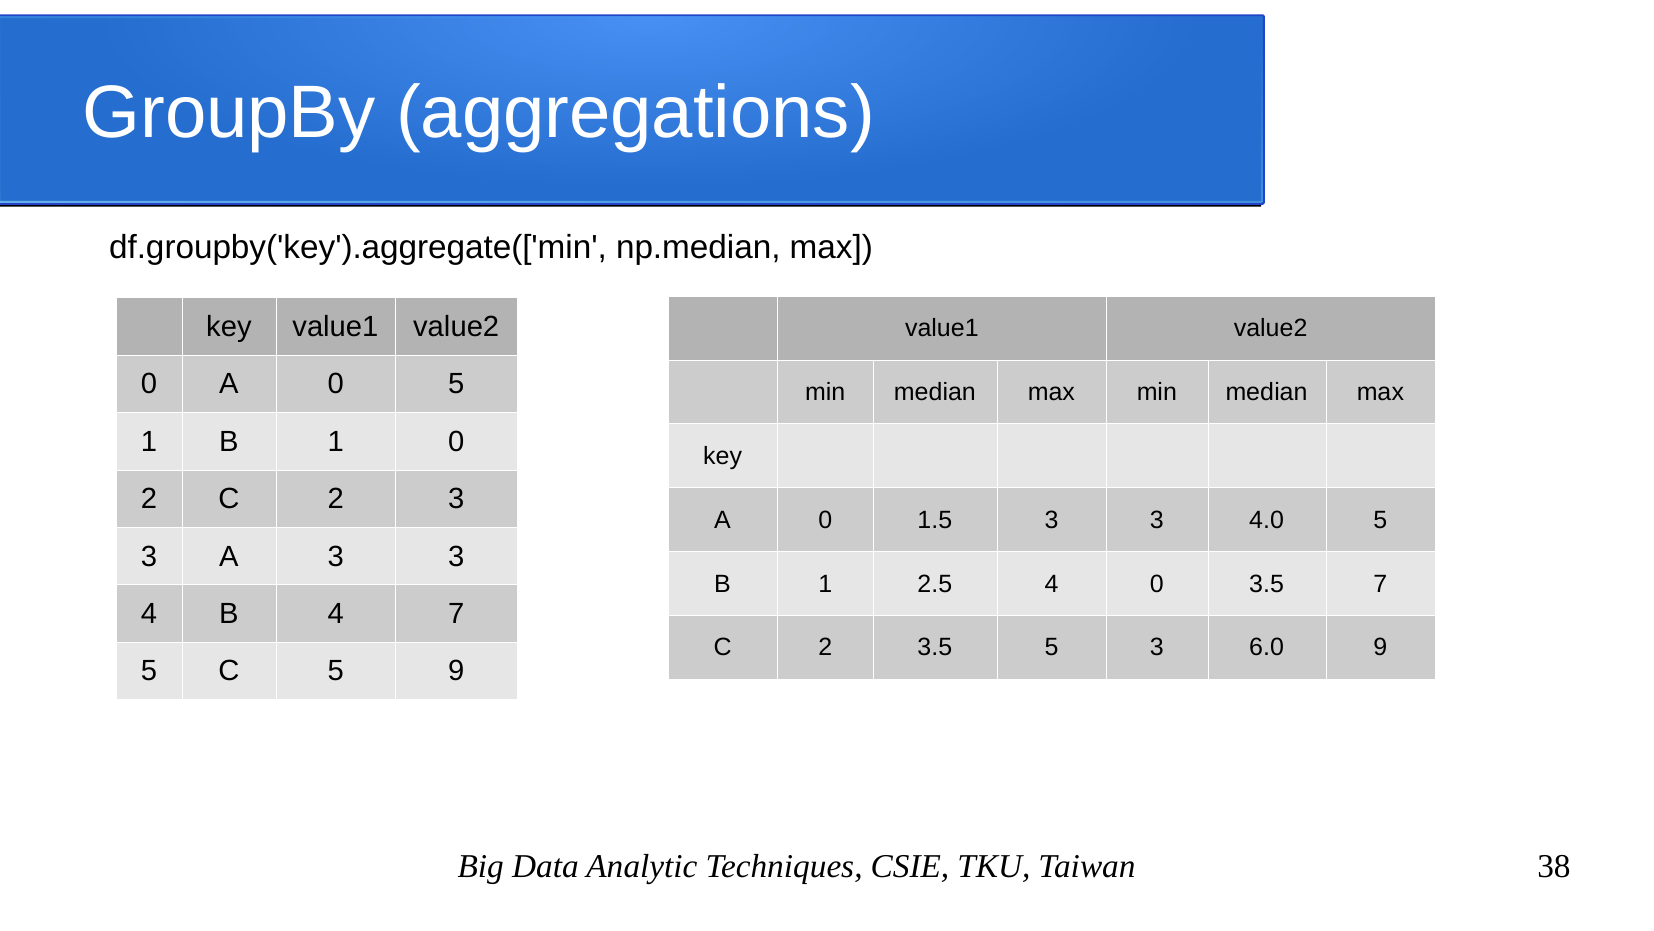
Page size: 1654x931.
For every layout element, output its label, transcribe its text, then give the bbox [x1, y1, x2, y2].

table_cell 3 [117, 528, 182, 584]
table_cell C [183, 471, 276, 527]
table_cell 5 [277, 643, 395, 699]
table_cell min [778, 361, 873, 423]
table_cell C [183, 643, 276, 699]
title GroupBy (aggregations) [82, 35, 1235, 189]
table_cell [1327, 424, 1435, 487]
table_cell C [669, 616, 777, 679]
table_cell 3 [396, 471, 517, 527]
table_header value2 [396, 303, 517, 355]
table_cell 3.5 [874, 616, 997, 679]
table_header value2 [1107, 297, 1435, 360]
table_cell 7 [396, 585, 517, 642]
table_cell 5 [396, 356, 517, 412]
table_cell [778, 424, 873, 487]
table_cell 3 [1107, 488, 1208, 551]
table_cell 2 [277, 471, 395, 527]
table_cell A [183, 528, 276, 584]
table_cell min [1107, 361, 1208, 423]
table_cell 3 [277, 528, 395, 584]
table_cell 2 [778, 616, 873, 679]
table_cell B [669, 552, 777, 615]
text_box df.groupby('key').aggregate(['min', np.median, max]) [94, 221, 1134, 303]
table_cell 9 [396, 643, 517, 699]
table_cell median [874, 361, 997, 423]
table_cell 5 [117, 643, 182, 699]
table_cell 3.5 [1209, 552, 1326, 615]
table_cell 6.0 [1209, 616, 1326, 679]
table_cell 1 [778, 552, 873, 615]
table_cell 2.5 [874, 552, 997, 615]
table_header [117, 303, 182, 355]
table_cell 9 [1327, 616, 1435, 679]
table_cell 1 [117, 413, 182, 470]
table_cell 0 [778, 488, 873, 551]
table_cell 4 [998, 552, 1106, 615]
table_cell max [998, 361, 1106, 423]
table_cell 2 [117, 471, 182, 527]
table_cell A [183, 356, 276, 412]
table_cell key [669, 424, 777, 487]
table_header [669, 303, 777, 360]
table_cell 1 [277, 413, 395, 470]
table_cell 1.5 [874, 488, 997, 551]
table_cell 4 [117, 585, 182, 642]
table_cell [874, 424, 997, 487]
table_cell 3 [396, 528, 517, 584]
table_cell 7 [1327, 552, 1435, 615]
table_cell median [1209, 361, 1326, 423]
table_cell 5 [1327, 488, 1435, 551]
table_header value1 [778, 303, 1106, 360]
table_header value1 [277, 303, 395, 355]
table_cell 0 [117, 356, 182, 412]
table_cell 5 [998, 616, 1106, 679]
table_cell 0 [1107, 552, 1208, 615]
table_cell [1209, 424, 1326, 487]
table_cell 3 [998, 488, 1106, 551]
table_cell 3 [1107, 616, 1208, 679]
table_cell 4 [277, 585, 395, 642]
table_cell A [669, 488, 777, 551]
table_cell B [183, 585, 276, 642]
table_cell 0 [277, 356, 395, 412]
table_cell [998, 424, 1106, 487]
table_cell [669, 361, 777, 423]
table_cell B [183, 413, 276, 470]
table_cell max [1327, 361, 1435, 423]
table_cell 4.0 [1209, 488, 1326, 551]
table_header key [183, 303, 276, 355]
table_cell 0 [396, 413, 517, 470]
table_cell [1107, 424, 1208, 487]
